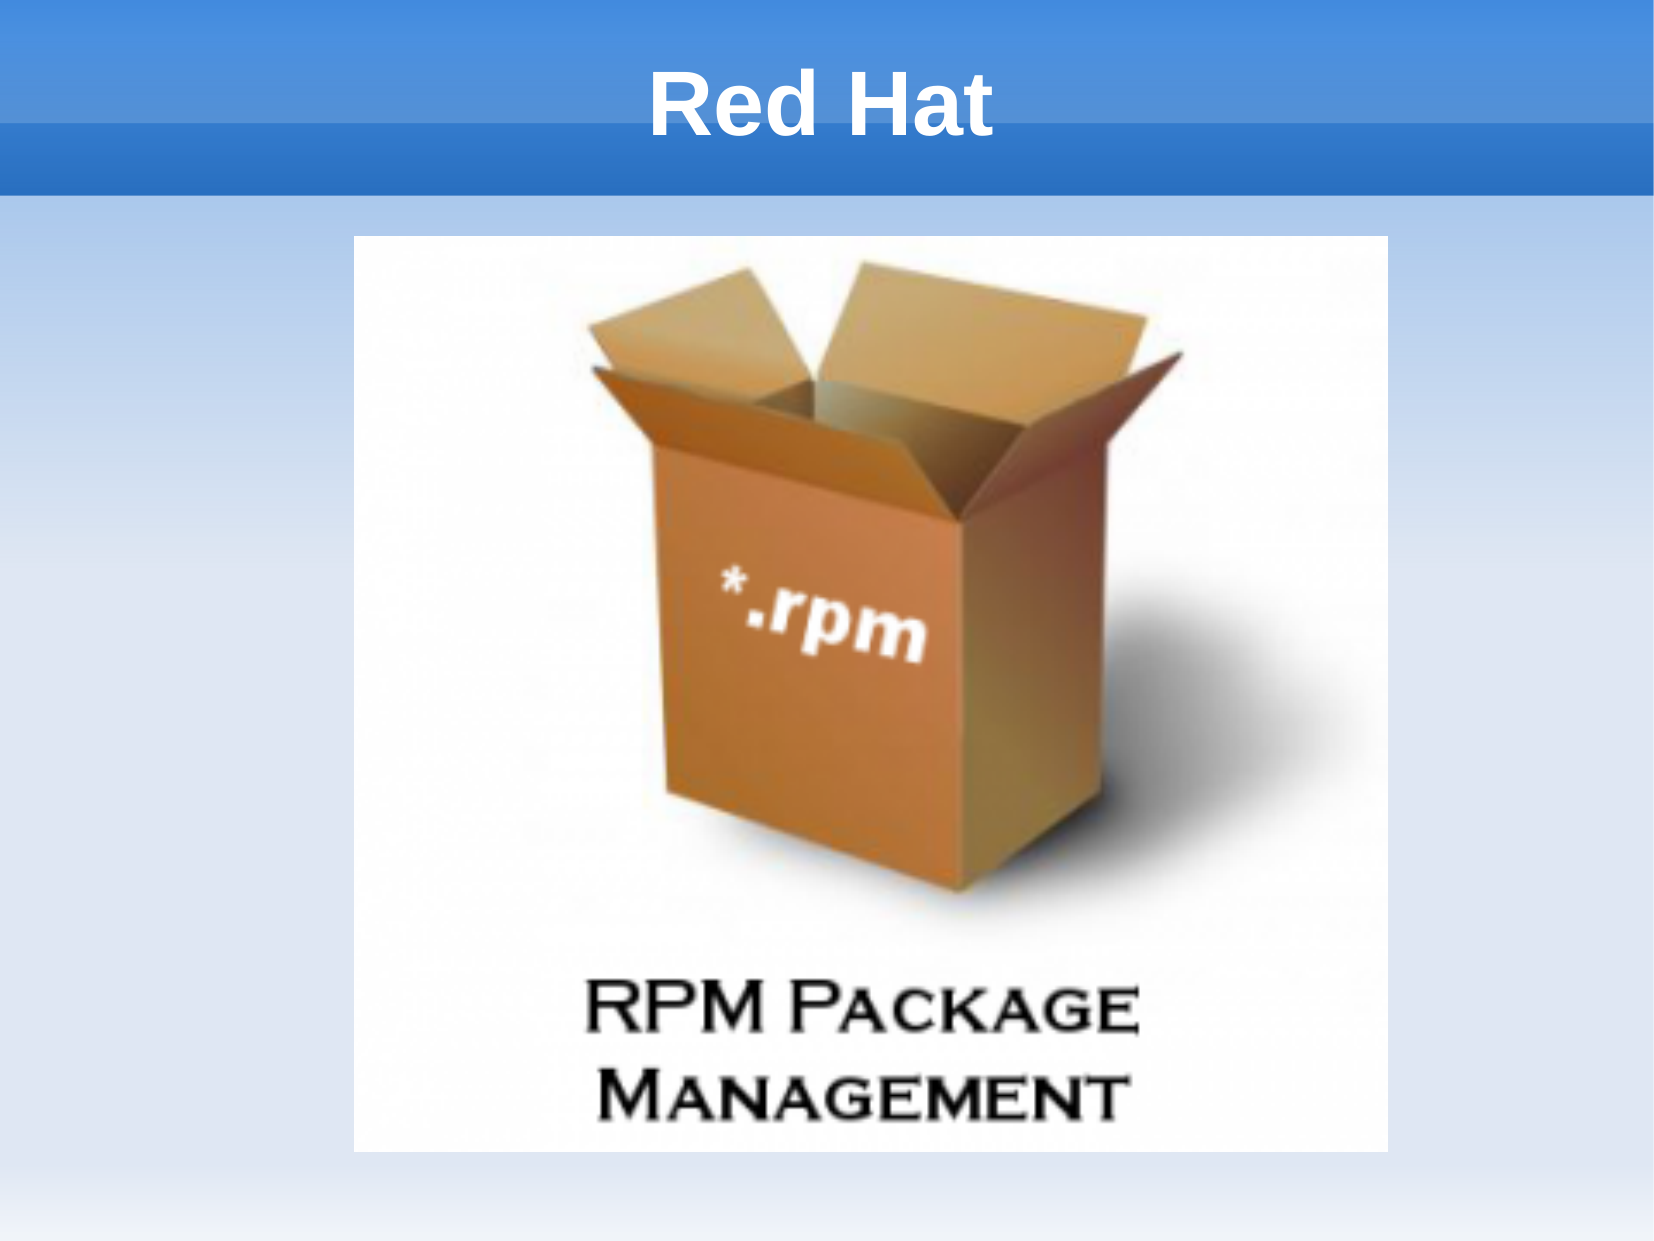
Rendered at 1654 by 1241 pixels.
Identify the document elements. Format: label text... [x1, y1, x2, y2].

title Red Hat [76, 7, 1565, 200]
picture [0, 0, 1654, 1241]
